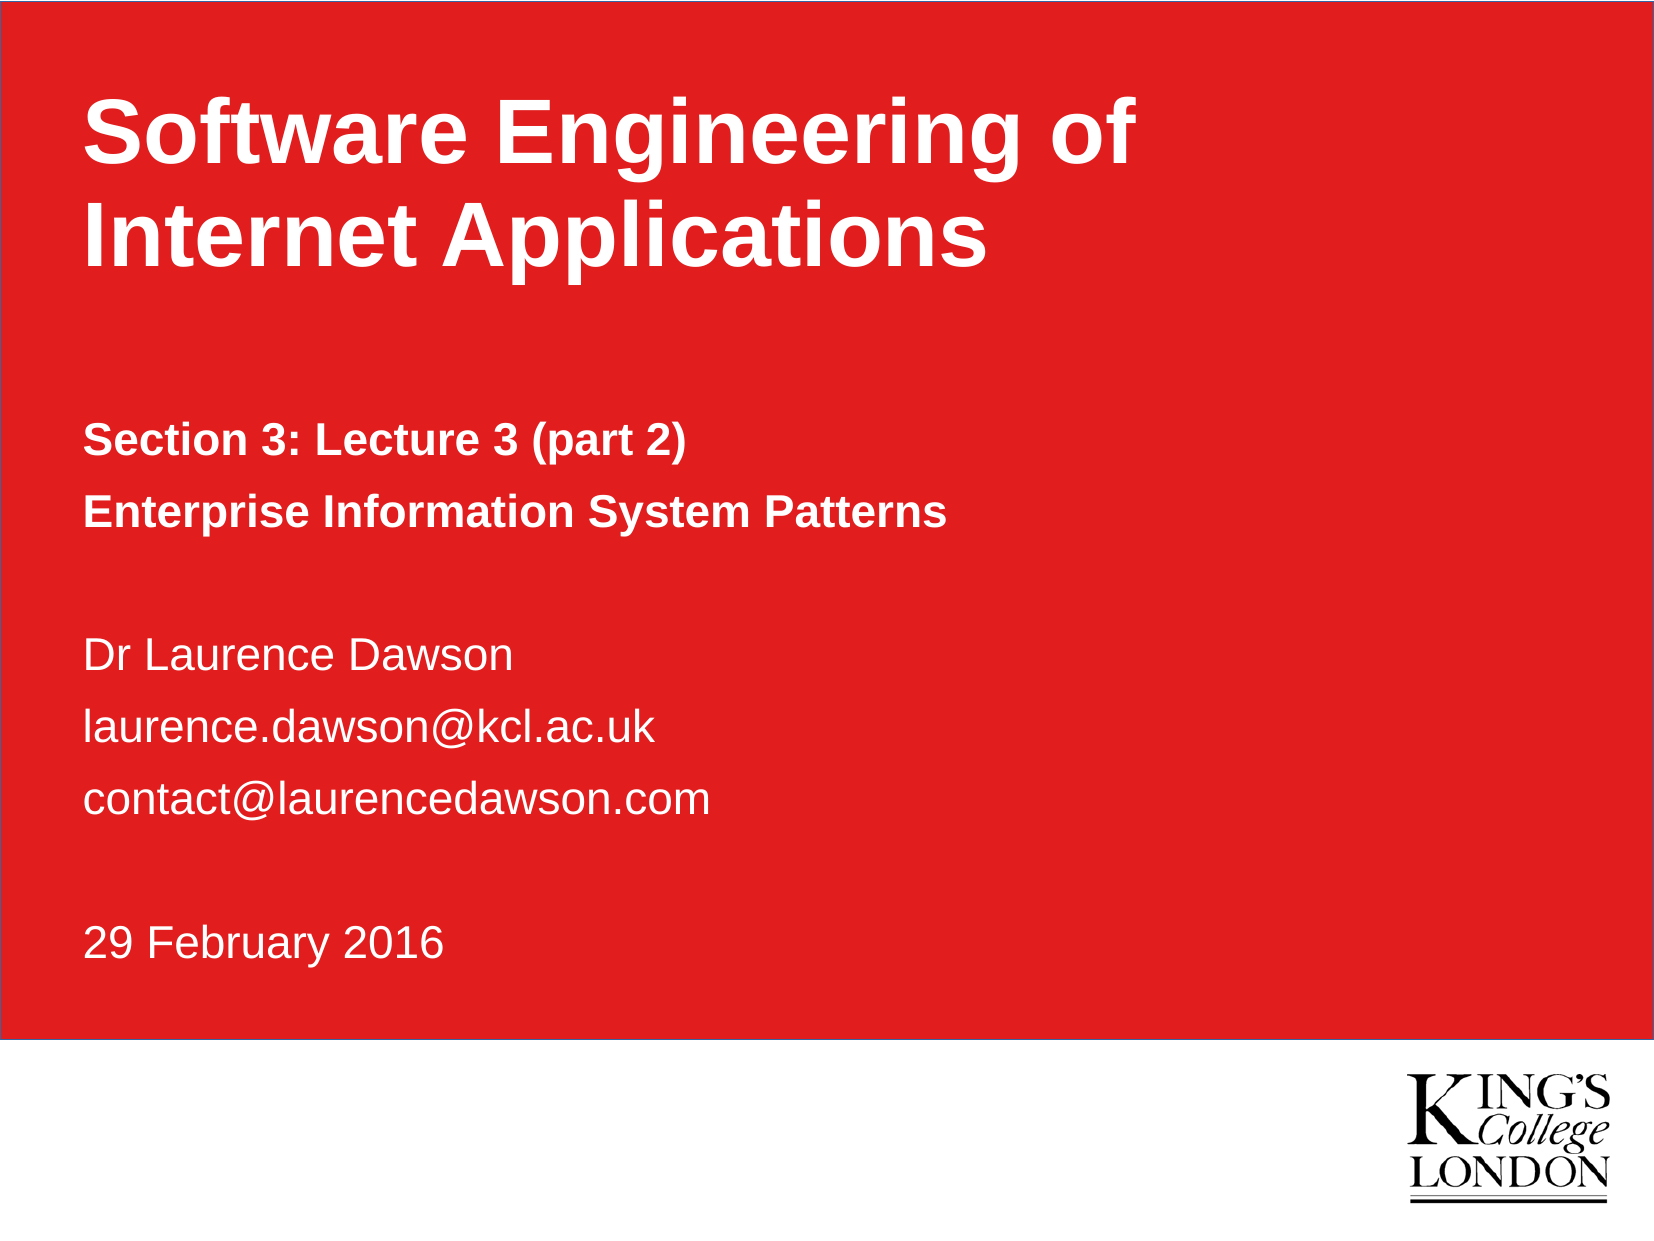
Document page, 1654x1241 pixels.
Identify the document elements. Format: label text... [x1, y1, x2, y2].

list Section 3: Lecture 3 (part 2) Enterprise Information System Patterns Dr Laurence Dawson laurence.dawson@kcl.ac.uk contact@laurencedawson.com 29 February 2016 [82, 413, 1571, 969]
title Software Engineering of Internet Applications [82, 59, 1571, 308]
picture [1405, 1063, 1619, 1217]
